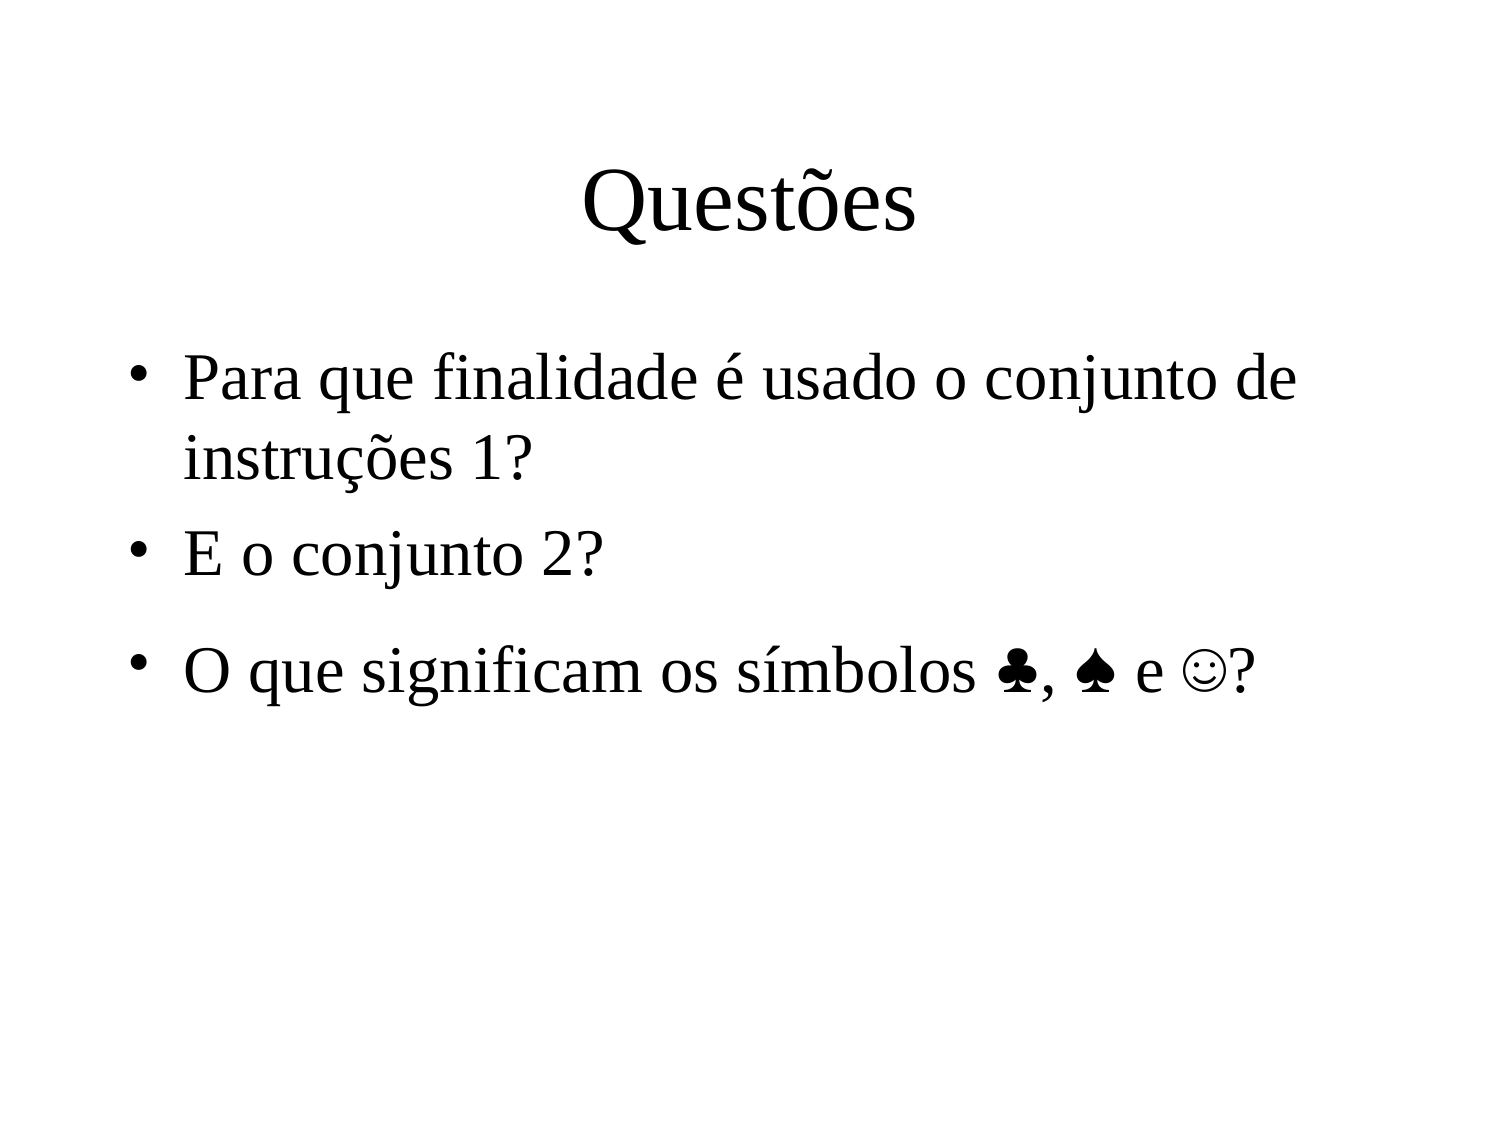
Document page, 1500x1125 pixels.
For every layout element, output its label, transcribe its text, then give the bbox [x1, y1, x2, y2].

title Questões [112, 99, 1388, 288]
list Para que finalidade é usado o conjunto de instruções 1? E o conjunto 2? O que significam os símbolos ♣, ♠ e ☺? [112, 324, 1388, 1001]
